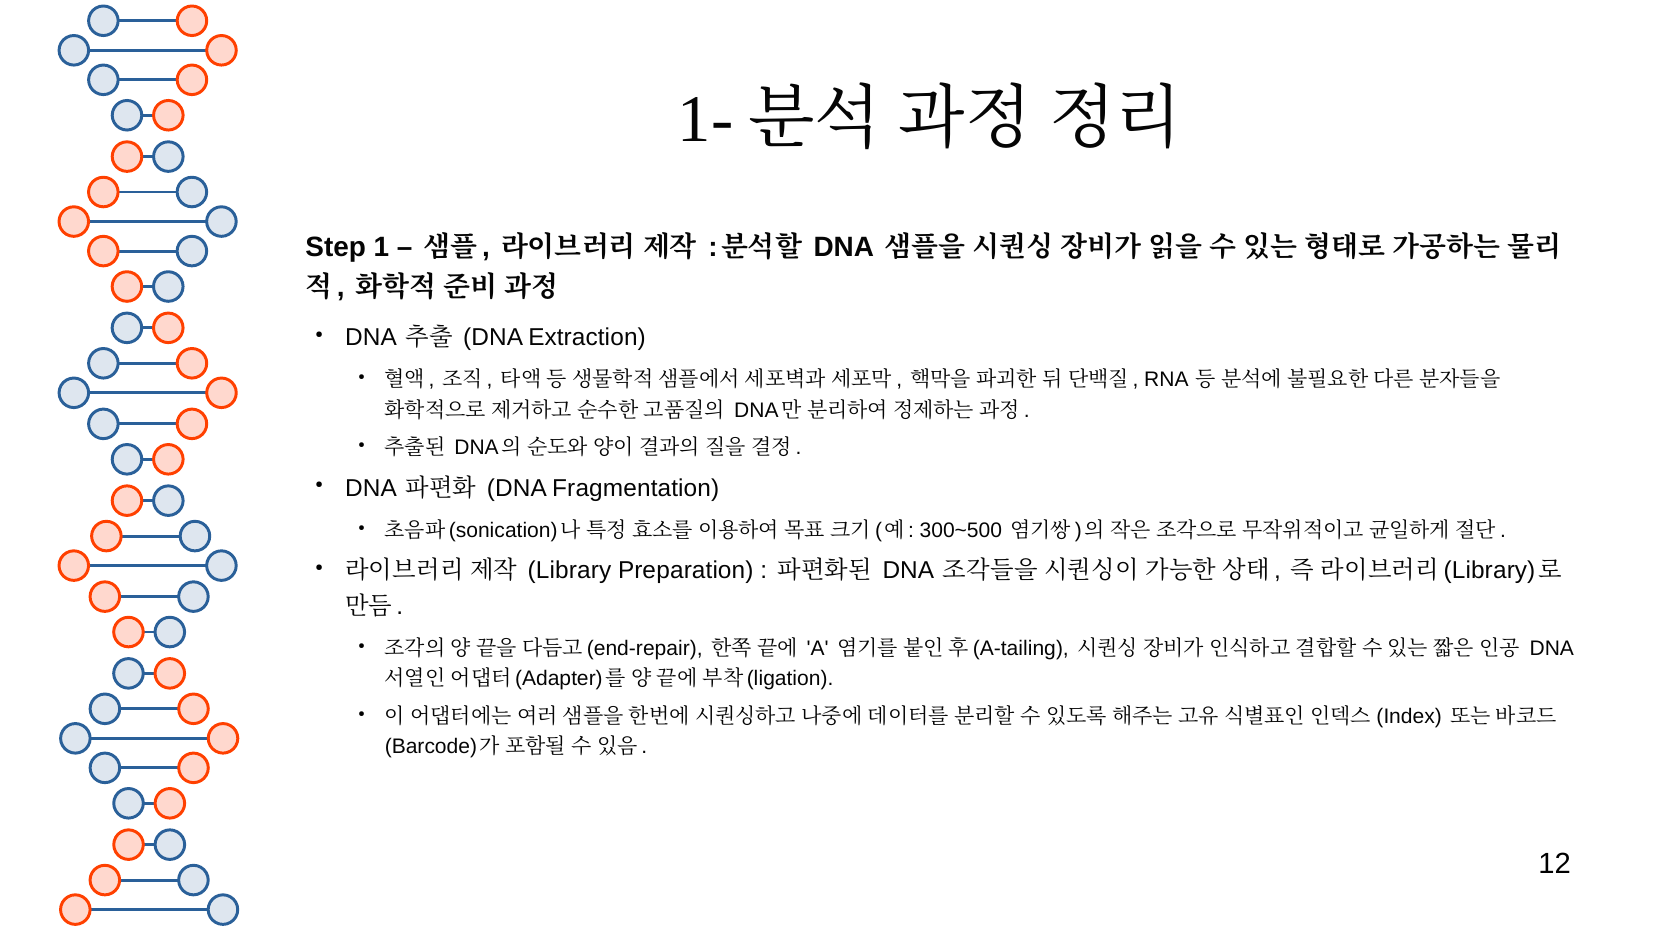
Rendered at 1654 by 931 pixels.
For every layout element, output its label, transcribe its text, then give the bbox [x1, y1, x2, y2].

title 1-분석 과정 정리 [265, 35, 1595, 189]
list Step 1 – 샘플, 라이브러리 제작 :분석할 DNA 샘플을 시퀀싱 장비가 읽을 수 있는 형태로 가공하는 물리적, 화학적 준비 과정 DNA 추출 (DNA Extraction) 혈액, 조직, 타액 등 생물학적 샘플에서 세포벽과 세포막, 핵막을 파괴한 뒤 단백질, RNA 등 분석에 불필요한 다른 분자들을 화학적으로 제거하고 순수한 고품질의 DNA만 분리하여 정제하는 과정. 추출된 DNA의 순도와 양이 결과의 질을 결정. DNA 파편화 (DNA Fragmentation) 초음파(sonication)나 특정 효소를 이용하여 목표 크기(예: 300~500 염기쌍)의 작은 조각으로 무작위적이고 균일하게 절단. 라이브러리 제작 (Library Preparation) : 파편화된 DNA 조각들을 시퀀싱이 가능한 상태, 즉 라이브러리(Library)로 만듬. 조각의 양 끝을 다듬고(end-repair), 한쪽 끝에 'A' 염기를 붙인 후(A-tailing), 시퀀싱 장비가 인식하고 결합할 수 있는 짧은 인공 DNA 서열인 어댑터(Adapter)를 양 끝에 부착(ligation). 이 어댑터에는 여러 샘플을 한번에 시퀀싱하고 나중에 데이터를 분리할 수 있도록 해주는 고유 식별표인 인덱스(Index) 또는 바코드(Barcode)가 포함될 수 있음. [265, 224, 1595, 764]
